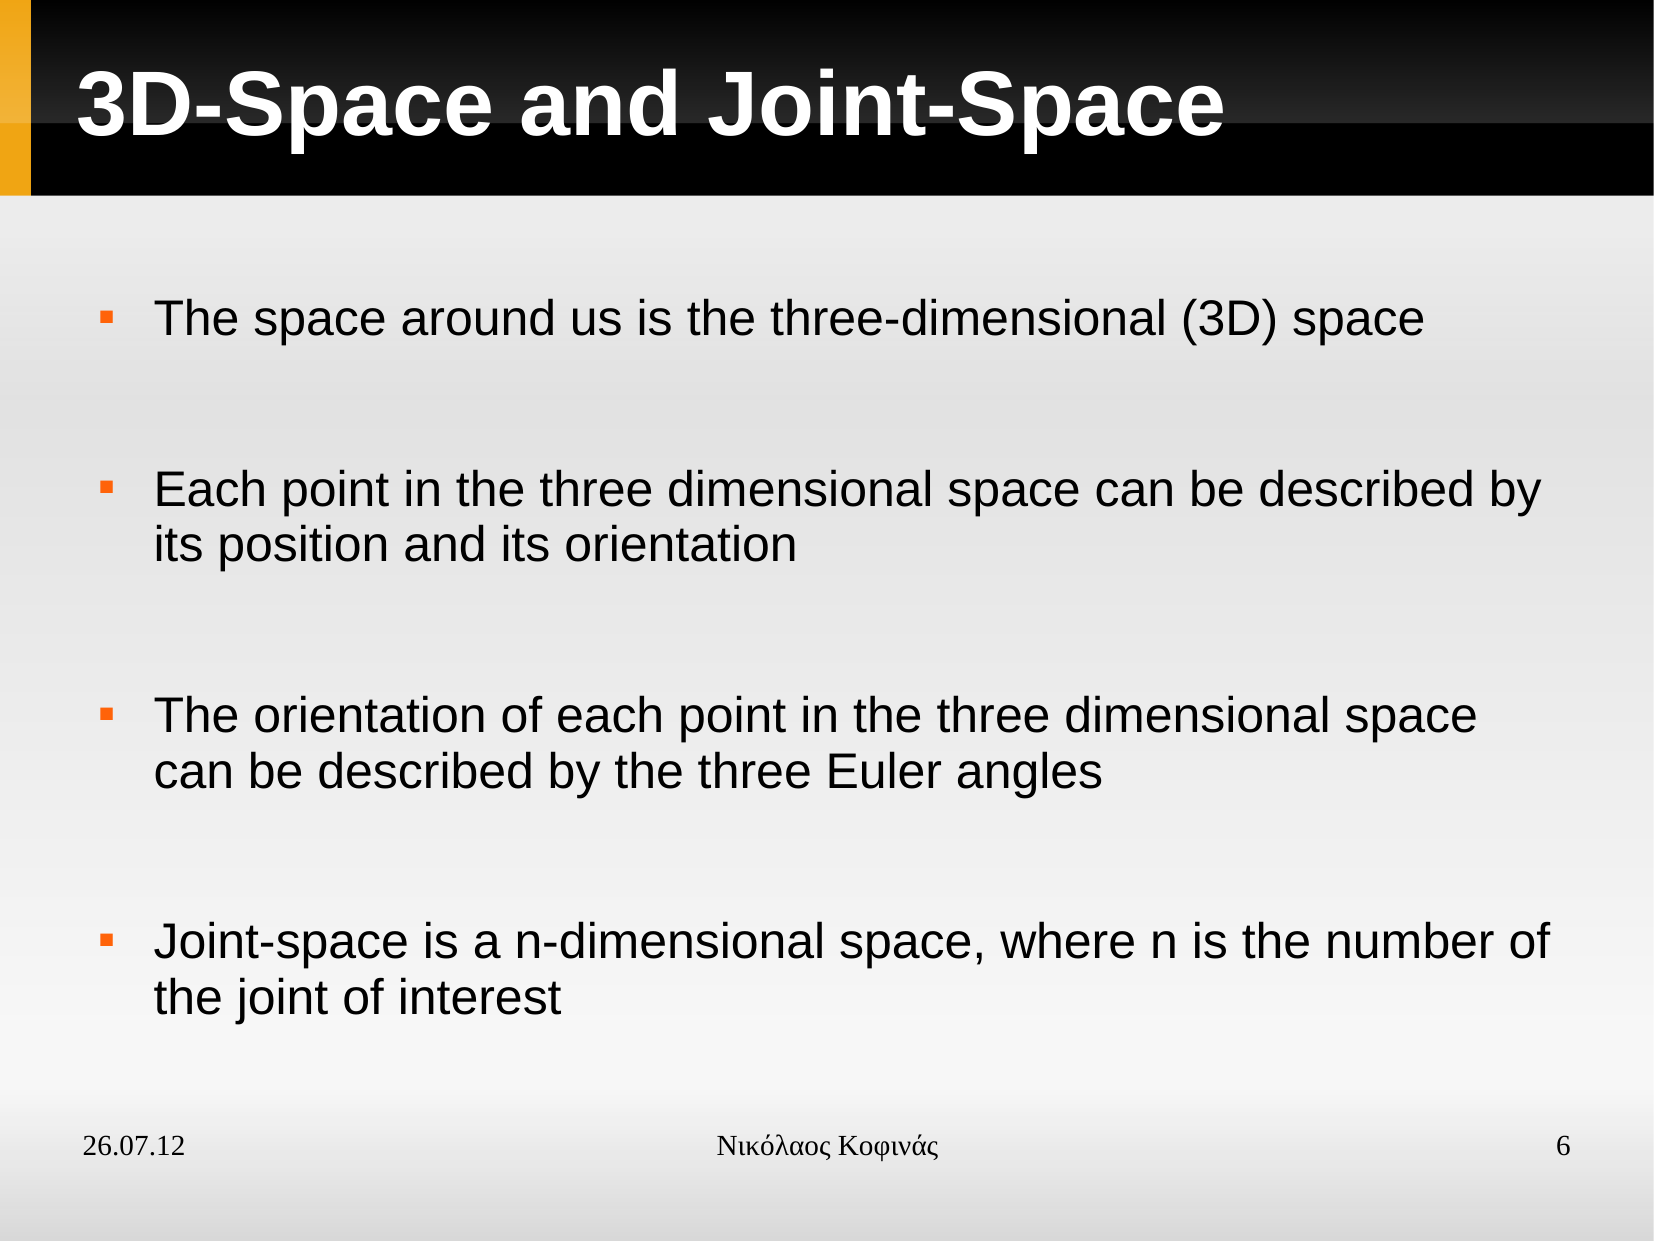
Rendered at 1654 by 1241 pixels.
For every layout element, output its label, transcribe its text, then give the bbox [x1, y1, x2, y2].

title 3D-Space and Joint-Space [76, 0, 1565, 208]
list The space around us is the three-dimensional (3D) space Each point in the three dimensional space can be described by its position and its orientation The orientation of each point in the three dimensional space can be described by the three Euler angles Joint-space is a n-dimensional space, where n is the number of the joint of interest [82, 290, 1571, 1109]
picture [0, 0, 1654, 1241]
